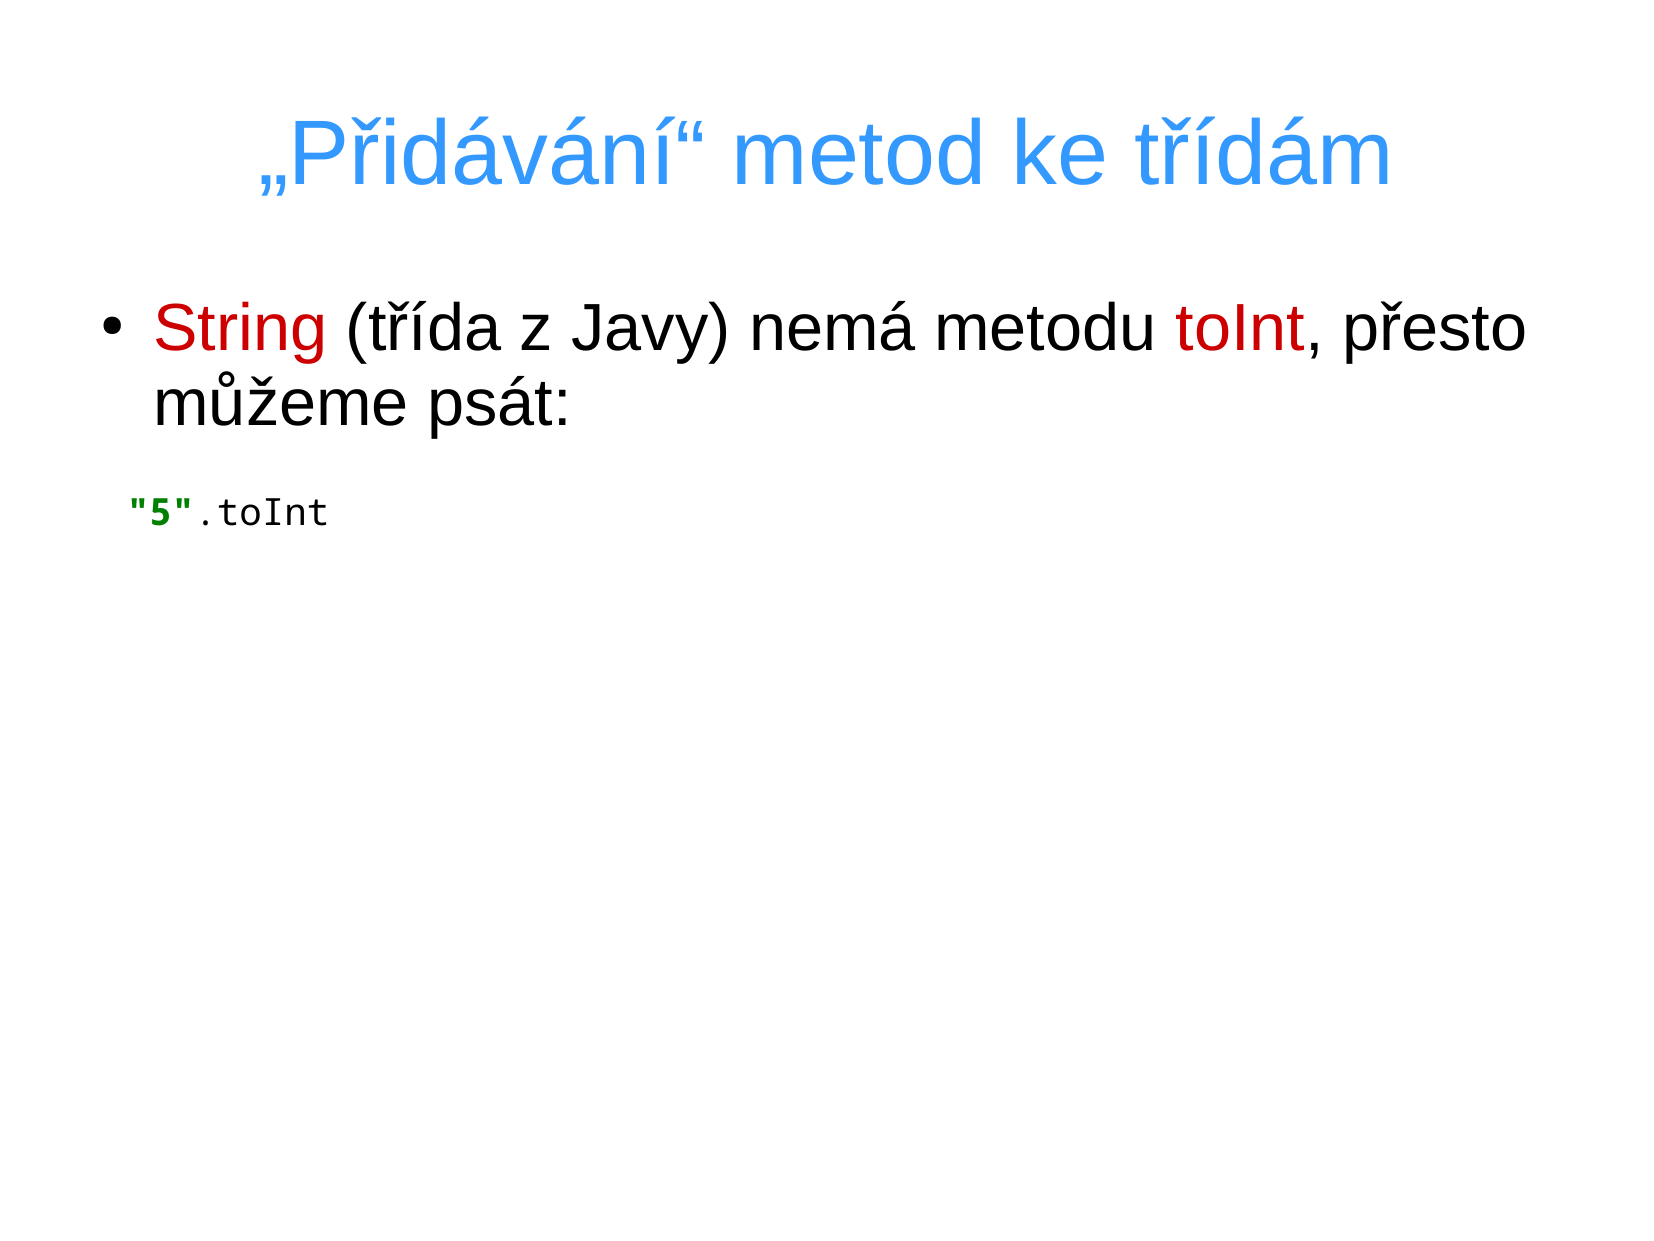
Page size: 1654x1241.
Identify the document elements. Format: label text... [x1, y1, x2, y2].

title „Přidávání“ metod ke třídám [82, 49, 1571, 257]
text_box "5".toInt [112, 478, 739, 538]
list String (třída z Javy) nemá metodu toInt, přesto můžeme psát: [82, 290, 1571, 1010]
